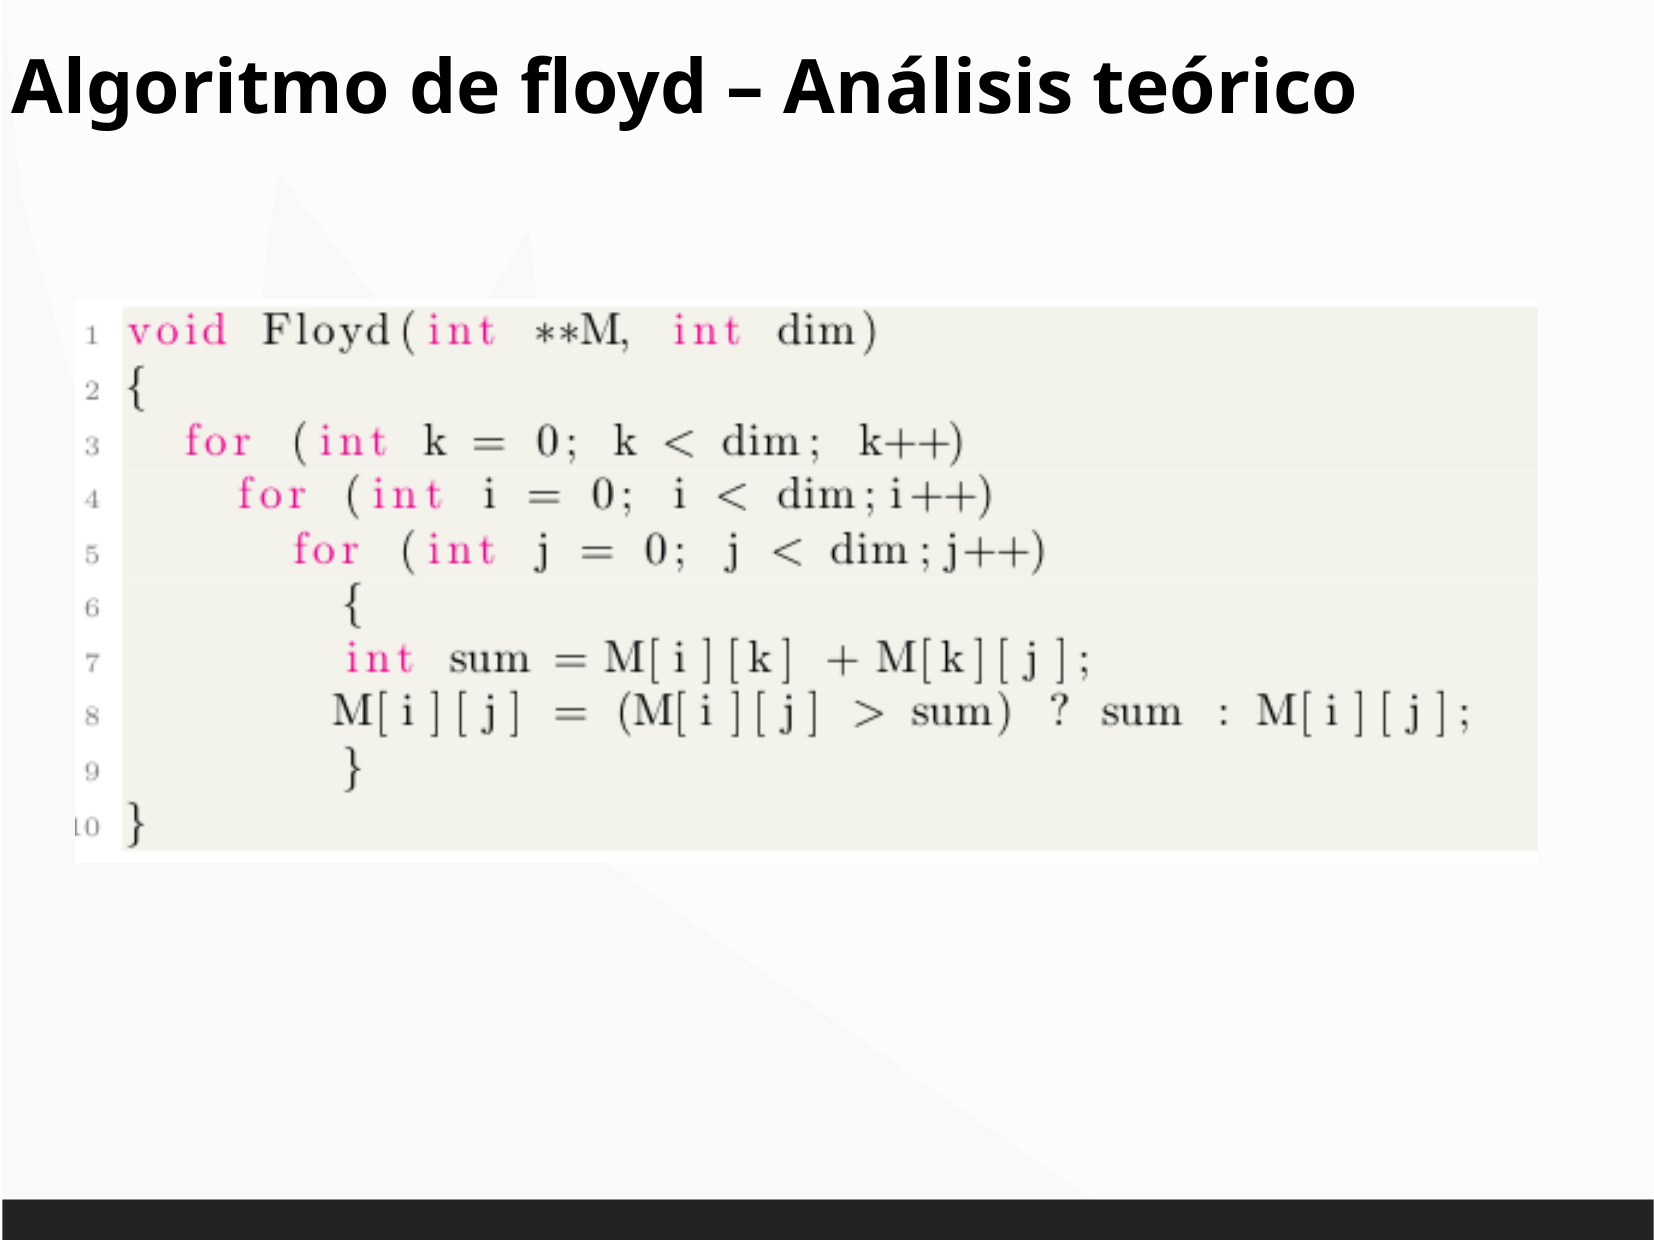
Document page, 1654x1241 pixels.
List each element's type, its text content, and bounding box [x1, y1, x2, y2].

title Algoritmo de floyd – Análisis teórico [11, 10, 1501, 158]
picture [2, 0, 1654, 1241]
